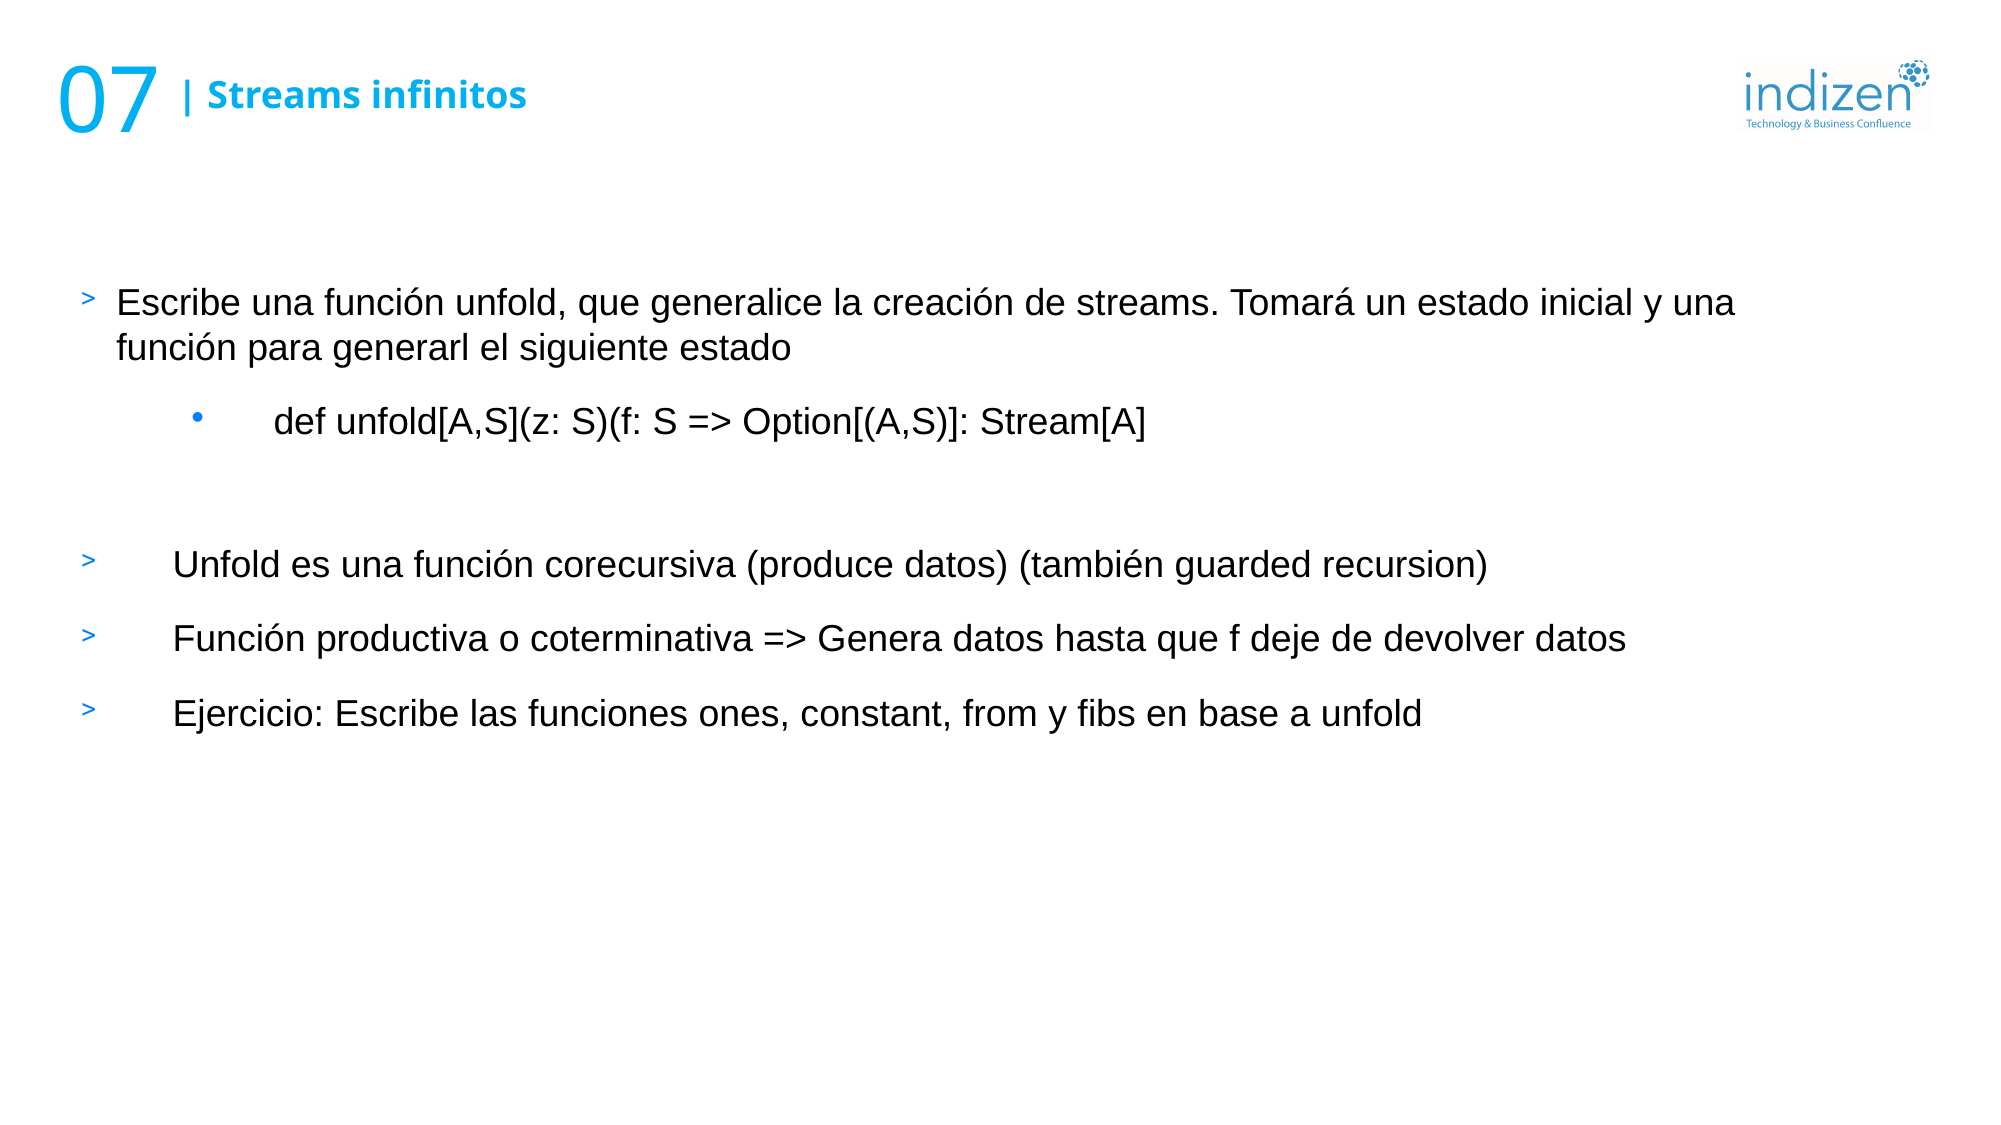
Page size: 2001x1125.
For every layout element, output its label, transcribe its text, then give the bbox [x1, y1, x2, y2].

text_box 07 [69, 72, 96, 126]
list Escribe una función unfold, que generalice la creación de streams. Tomará un estado inicial y una función para generarl el siguiente estado def unfold[A,S](z: S)(f: S => Option[(A,S)]: Stream[A] Unfold es una función corecursiva (produce datos) (también guarded recursion) Función productiva o coterminativa => Genera datos hasta que f deje de devolver datos Ejercicio: Escribe las funciones ones, constant, from y fibs en base a unfold [80, 200, 1843, 934]
text_box 07 [41, 45, 1392, 127]
text_box | Streams infinitos [157, 60, 1276, 126]
picture [1737, 57, 1931, 133]
